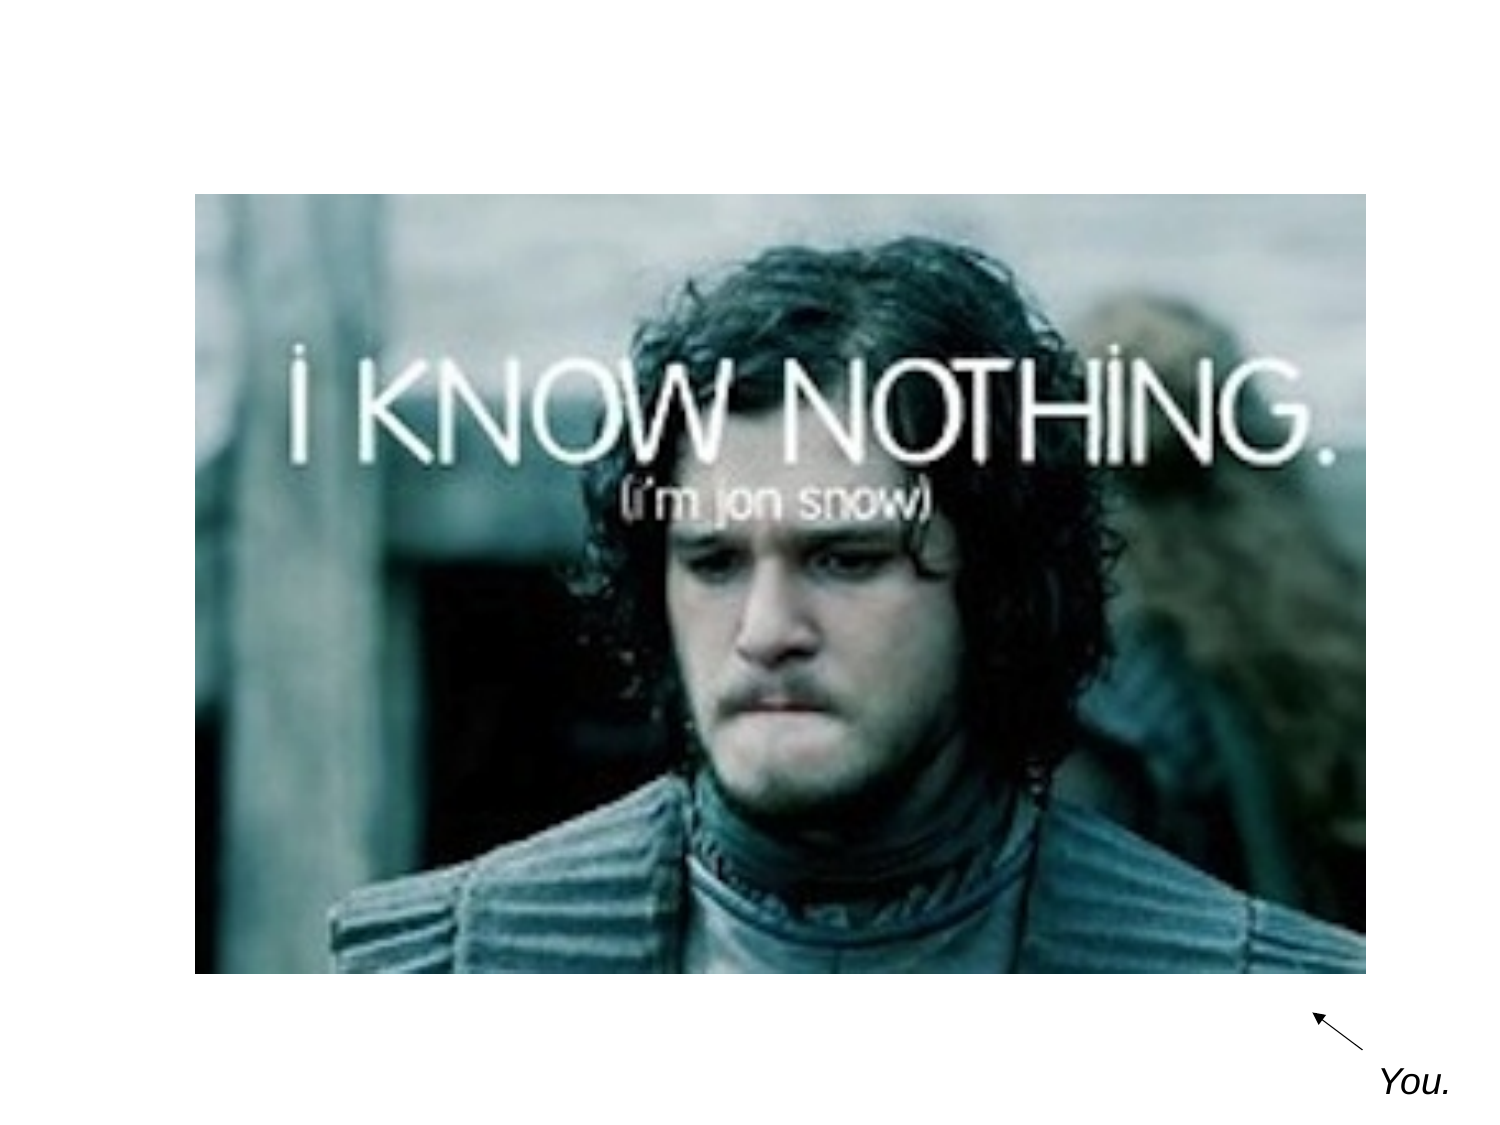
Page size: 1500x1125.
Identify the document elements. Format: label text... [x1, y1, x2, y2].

picture [195, 194, 1366, 974]
text_box You. [1362, 1049, 1500, 1110]
